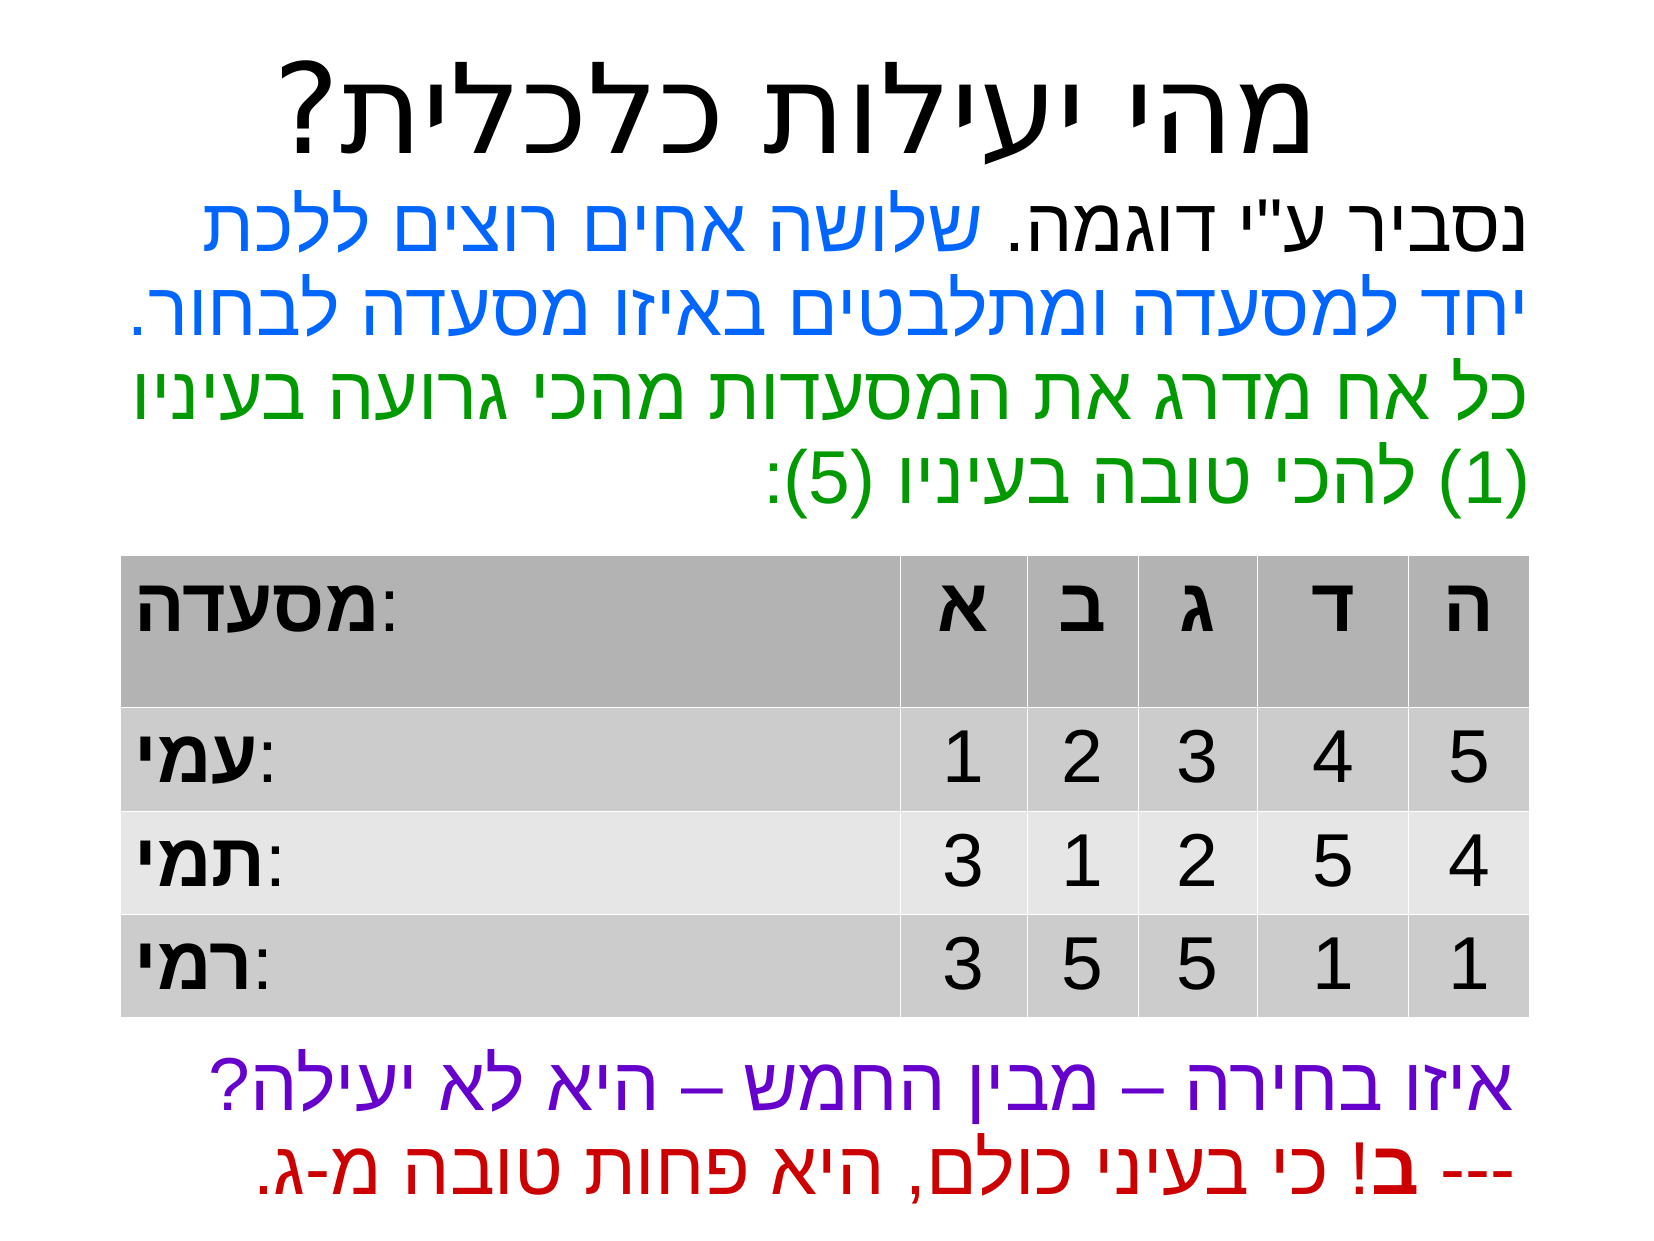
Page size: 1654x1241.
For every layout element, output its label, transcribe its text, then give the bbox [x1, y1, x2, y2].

text_box איזו בחירה – מבין החמש – היא לא יעילה? --- ב! כי בעיני כולם, היא פחות טובה מ-ג. [90, 1035, 1531, 1218]
table_cell תמי: [121, 812, 900, 914]
table_header א [901, 556, 1027, 707]
table_cell 5 [1139, 915, 1257, 1017]
title מהי יעילות כלכלית? [75, 45, 1564, 177]
table_cell 2 [1139, 812, 1257, 914]
table_cell 4 [1409, 812, 1529, 914]
table_header ג [1139, 556, 1257, 707]
table_cell 2 [1028, 708, 1138, 811]
table_cell 5 [1258, 812, 1408, 914]
table_header מסעדה: [121, 556, 900, 707]
table_cell 3 [901, 915, 1027, 1017]
table_cell 1 [901, 708, 1027, 811]
table_cell 1 [1258, 915, 1408, 1017]
table_cell רמי: [121, 915, 900, 1017]
table_cell 3 [901, 812, 1027, 914]
table_header ב [1028, 556, 1138, 707]
table_cell 3 [1139, 708, 1257, 811]
table_cell עמי: [121, 708, 900, 811]
table_cell 1 [1028, 812, 1138, 914]
table_cell 1 [1409, 915, 1529, 1017]
table_cell 5 [1028, 915, 1138, 1017]
table_cell 5 [1409, 708, 1529, 811]
table_header ה [1409, 556, 1529, 707]
table_cell 4 [1258, 708, 1408, 811]
text_box נסביר ע"י דוגמה. שלושה אחים רוצים ללכת יחד למסעדה ומתלבטים באיזו מסעדה לבחור. כל אח מדרג את המסעדות מהכי גרועה בעיניו (1) להכי טובה בעיניו (5): [75, 176, 1546, 528]
table_header ד [1258, 556, 1408, 707]
